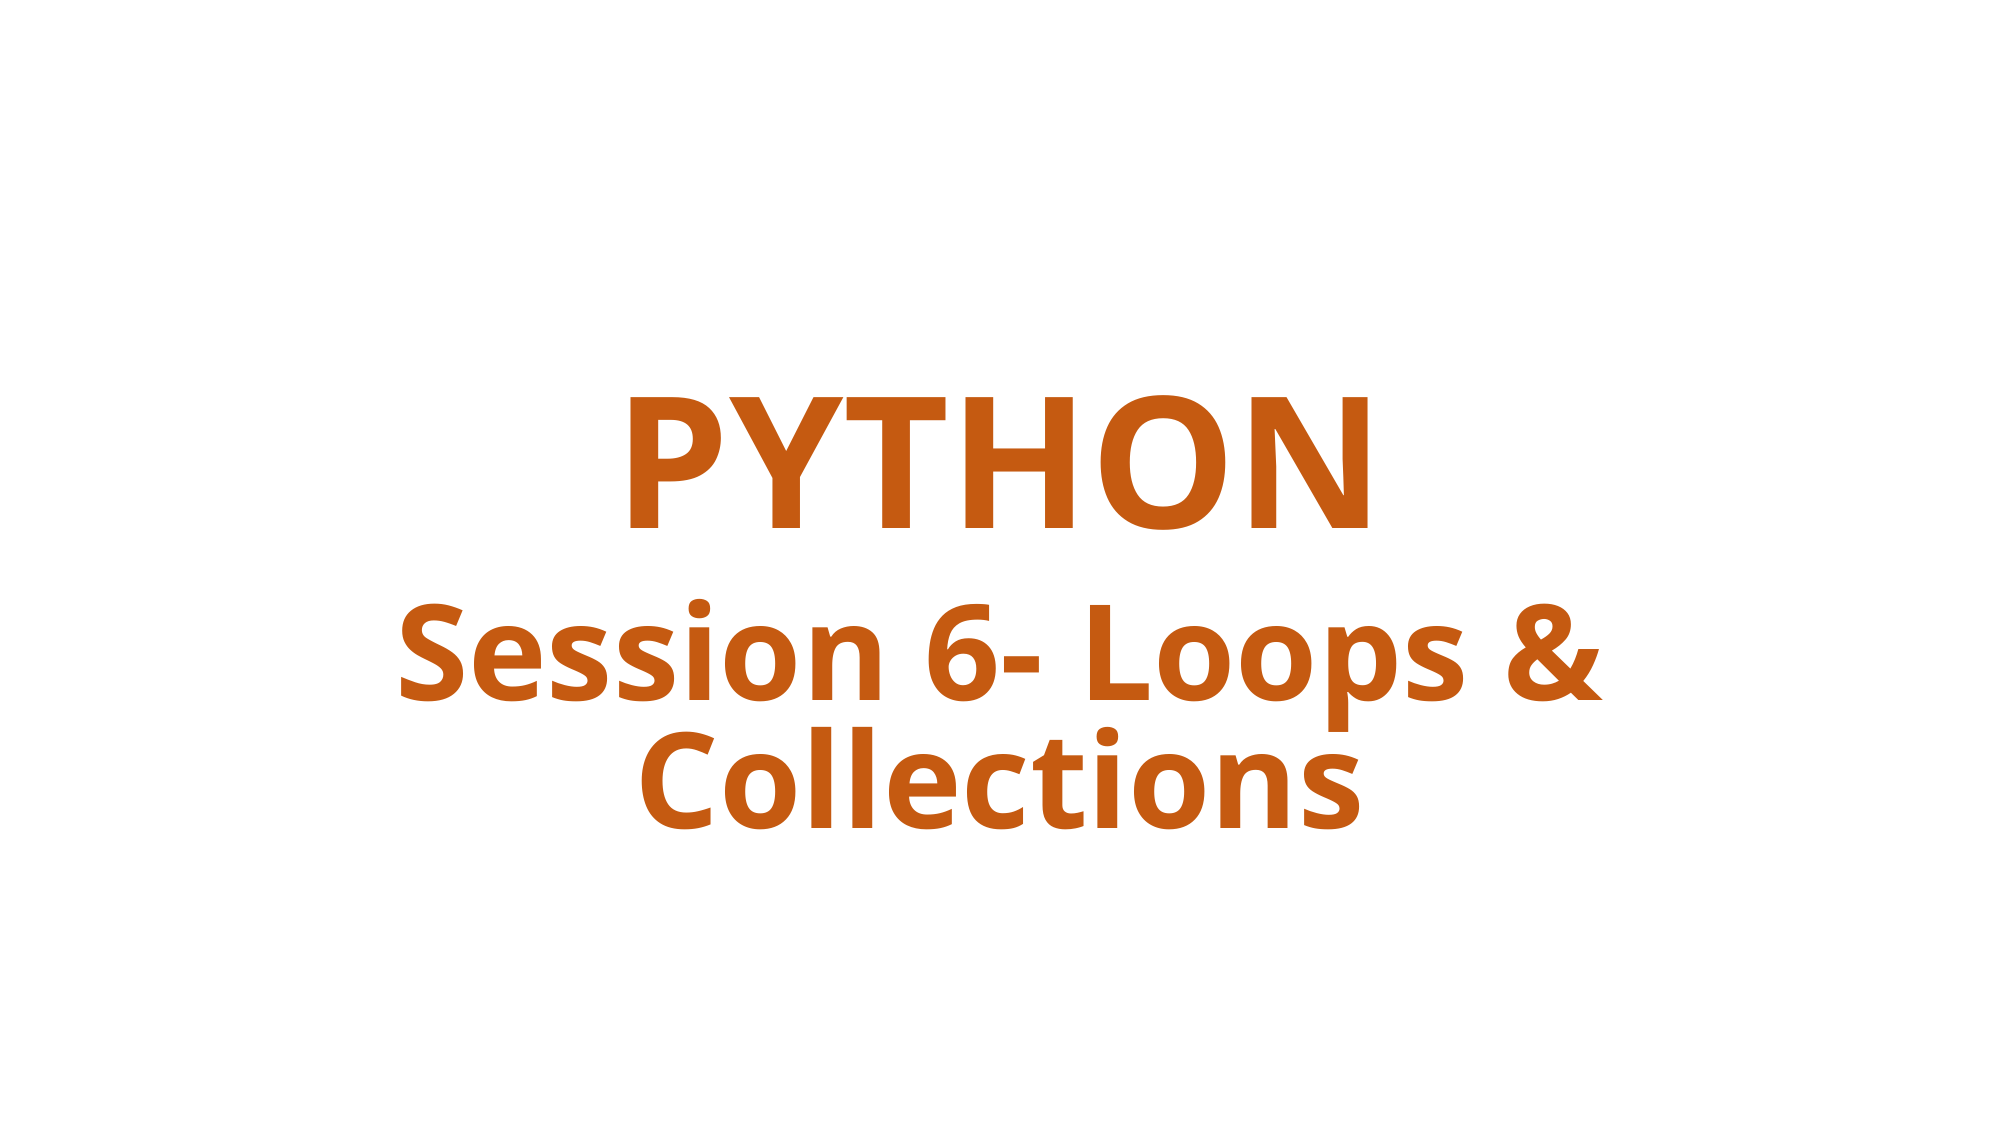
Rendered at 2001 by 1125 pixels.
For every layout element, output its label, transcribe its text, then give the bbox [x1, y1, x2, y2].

title PYTHON [249, 72, 1750, 576]
subtitle Session 6- Loops & Collections [249, 590, 1750, 863]
